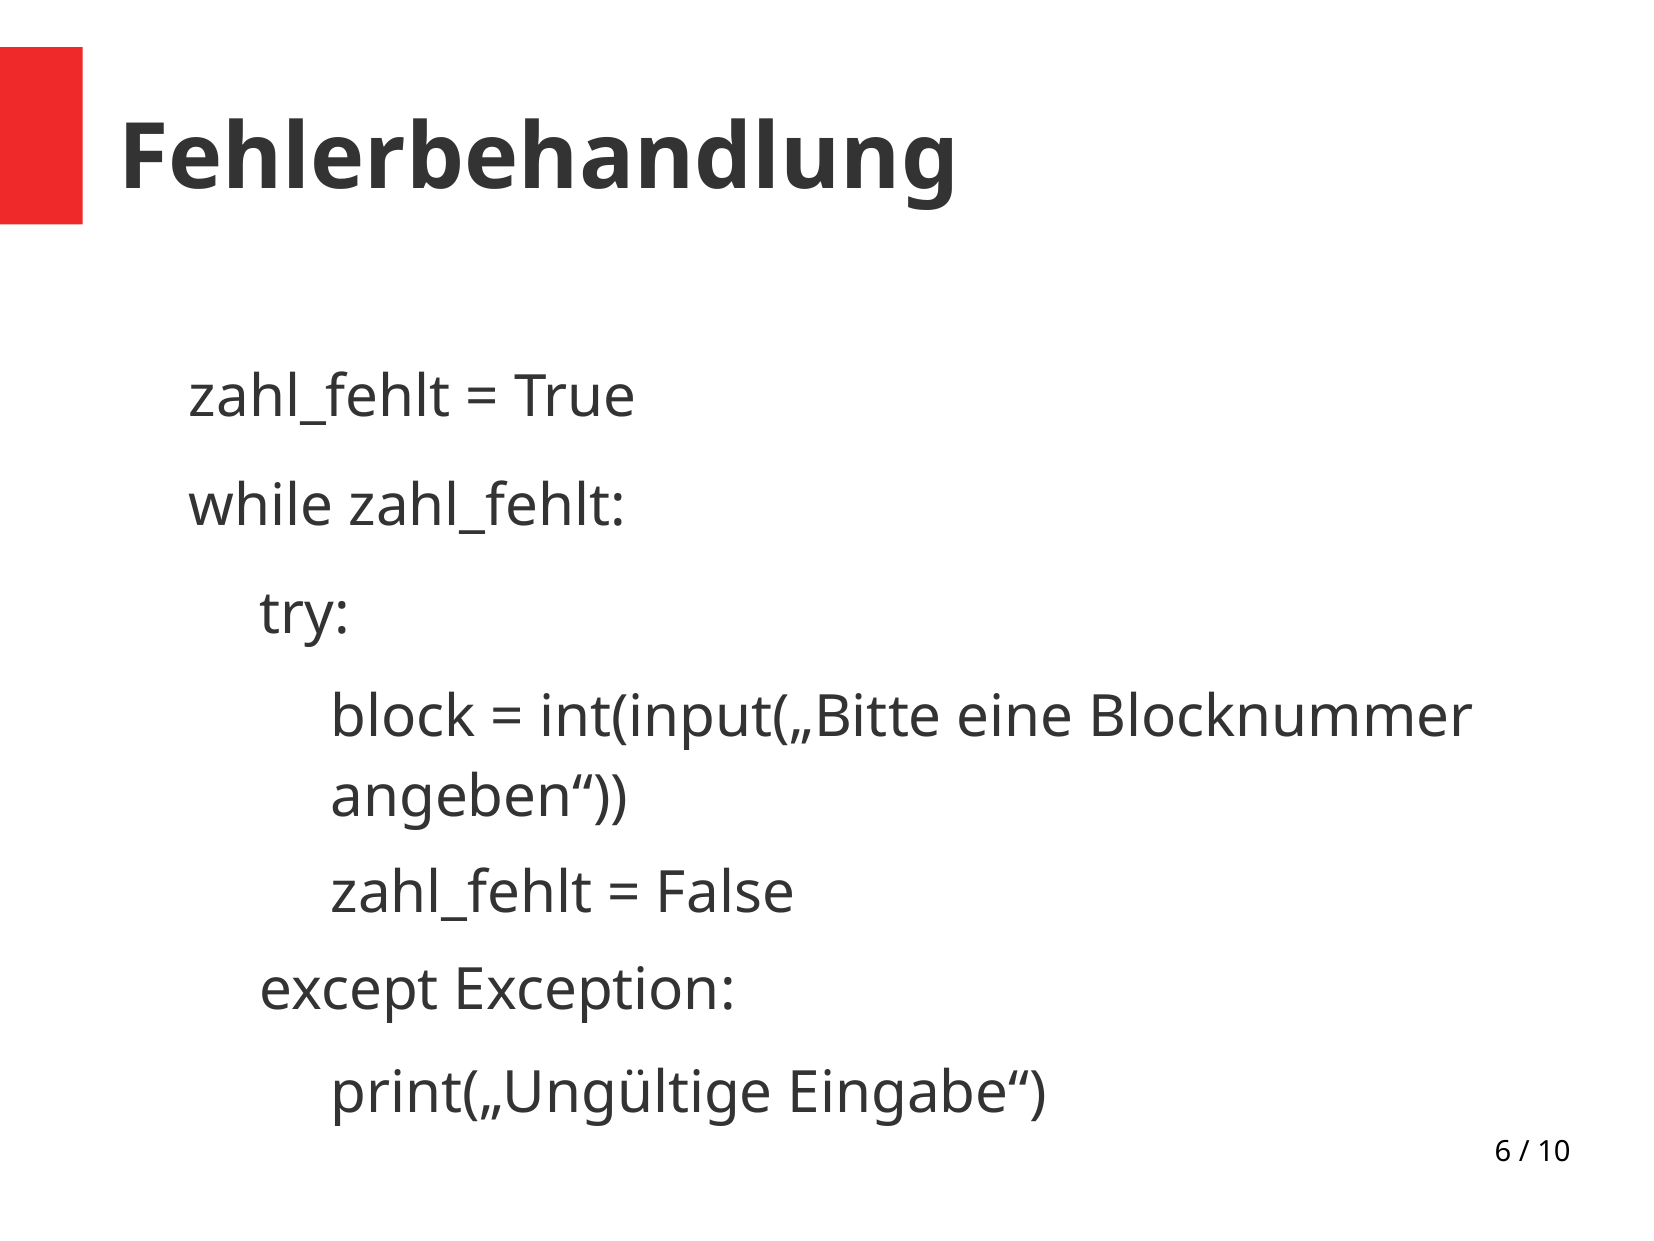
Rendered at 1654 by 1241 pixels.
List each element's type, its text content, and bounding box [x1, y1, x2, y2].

list zahl_fehlt = True while zahl_fehlt: try: block = int(input(„Bitte eine Blocknummer angeben“)) zahl_fehlt = False except Exception: print(„Ungültige Eingabe“) [118, 354, 1536, 1074]
title Fehlerbehandlung [118, 49, 1571, 257]
